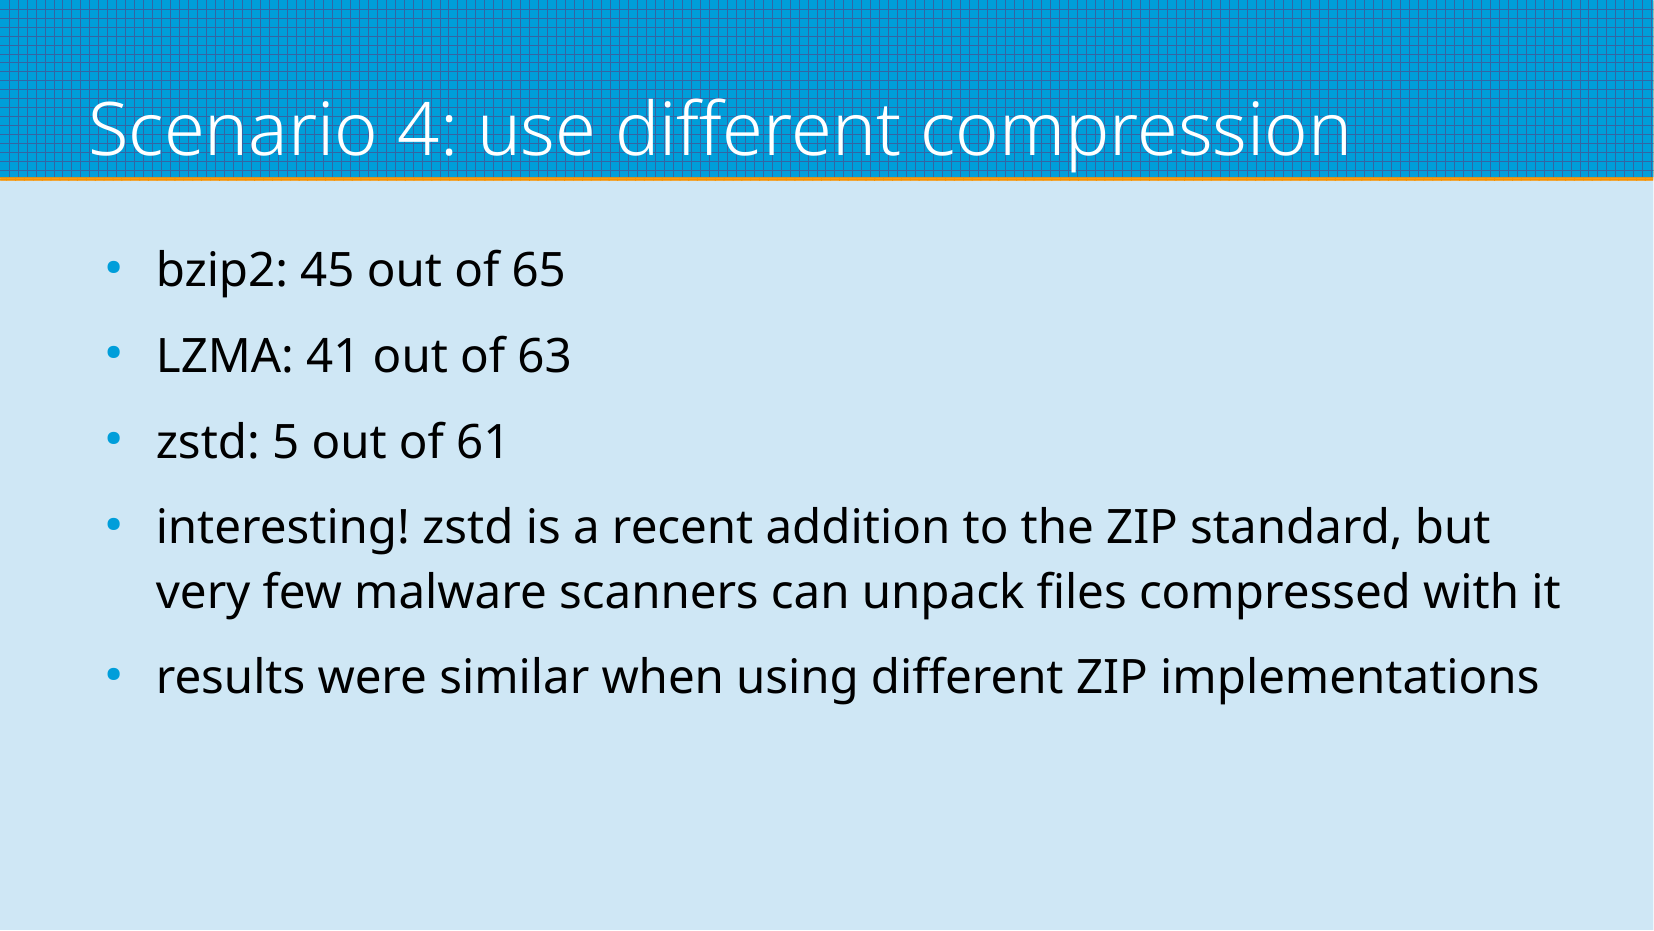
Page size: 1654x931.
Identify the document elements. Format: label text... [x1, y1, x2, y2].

title Scenario 4: use different compression [88, 14, 1565, 178]
list bzip2: 45 out of 65 LZMA: 41 out of 63 zstd: 5 out of 61 interesting! zstd is a recent addition to the ZIP standard, but very few malware scanners can unpack files compressed with it results were similar when using different ZIP implementations [88, 236, 1565, 813]
